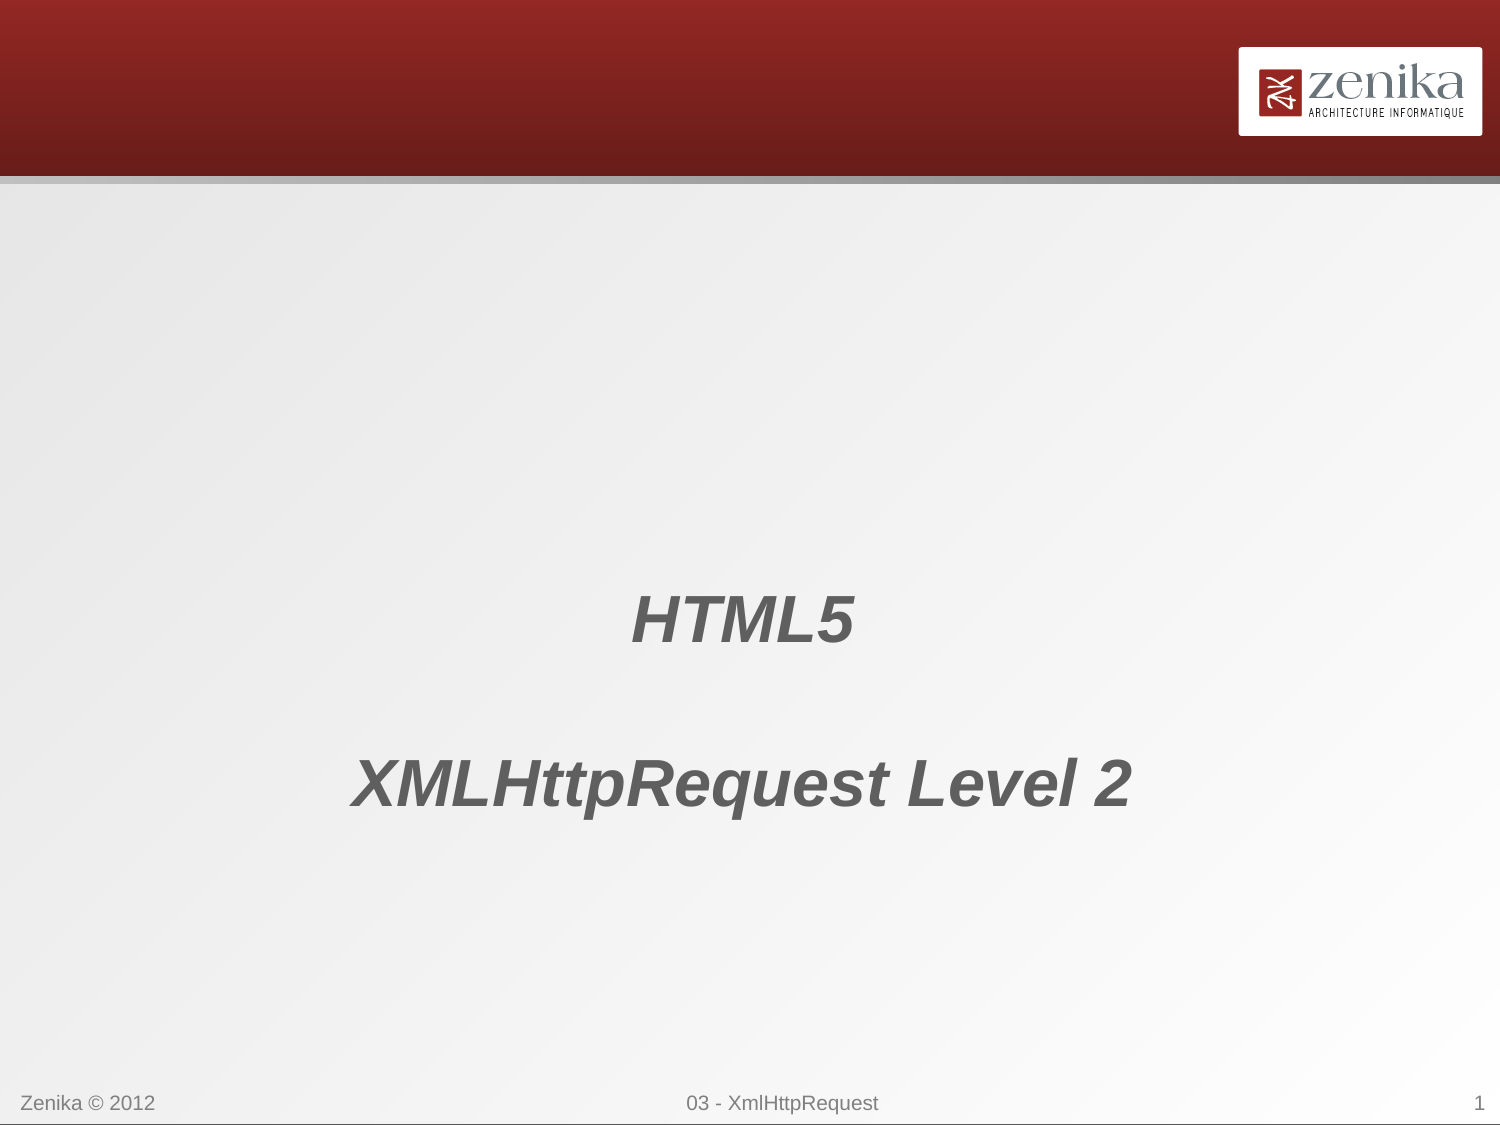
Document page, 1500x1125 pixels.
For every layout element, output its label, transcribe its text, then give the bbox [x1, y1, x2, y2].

text_box HTML5 XMLHttpRequest Level 2 [50, 249, 1435, 1079]
picture [1257, 58, 1464, 125]
